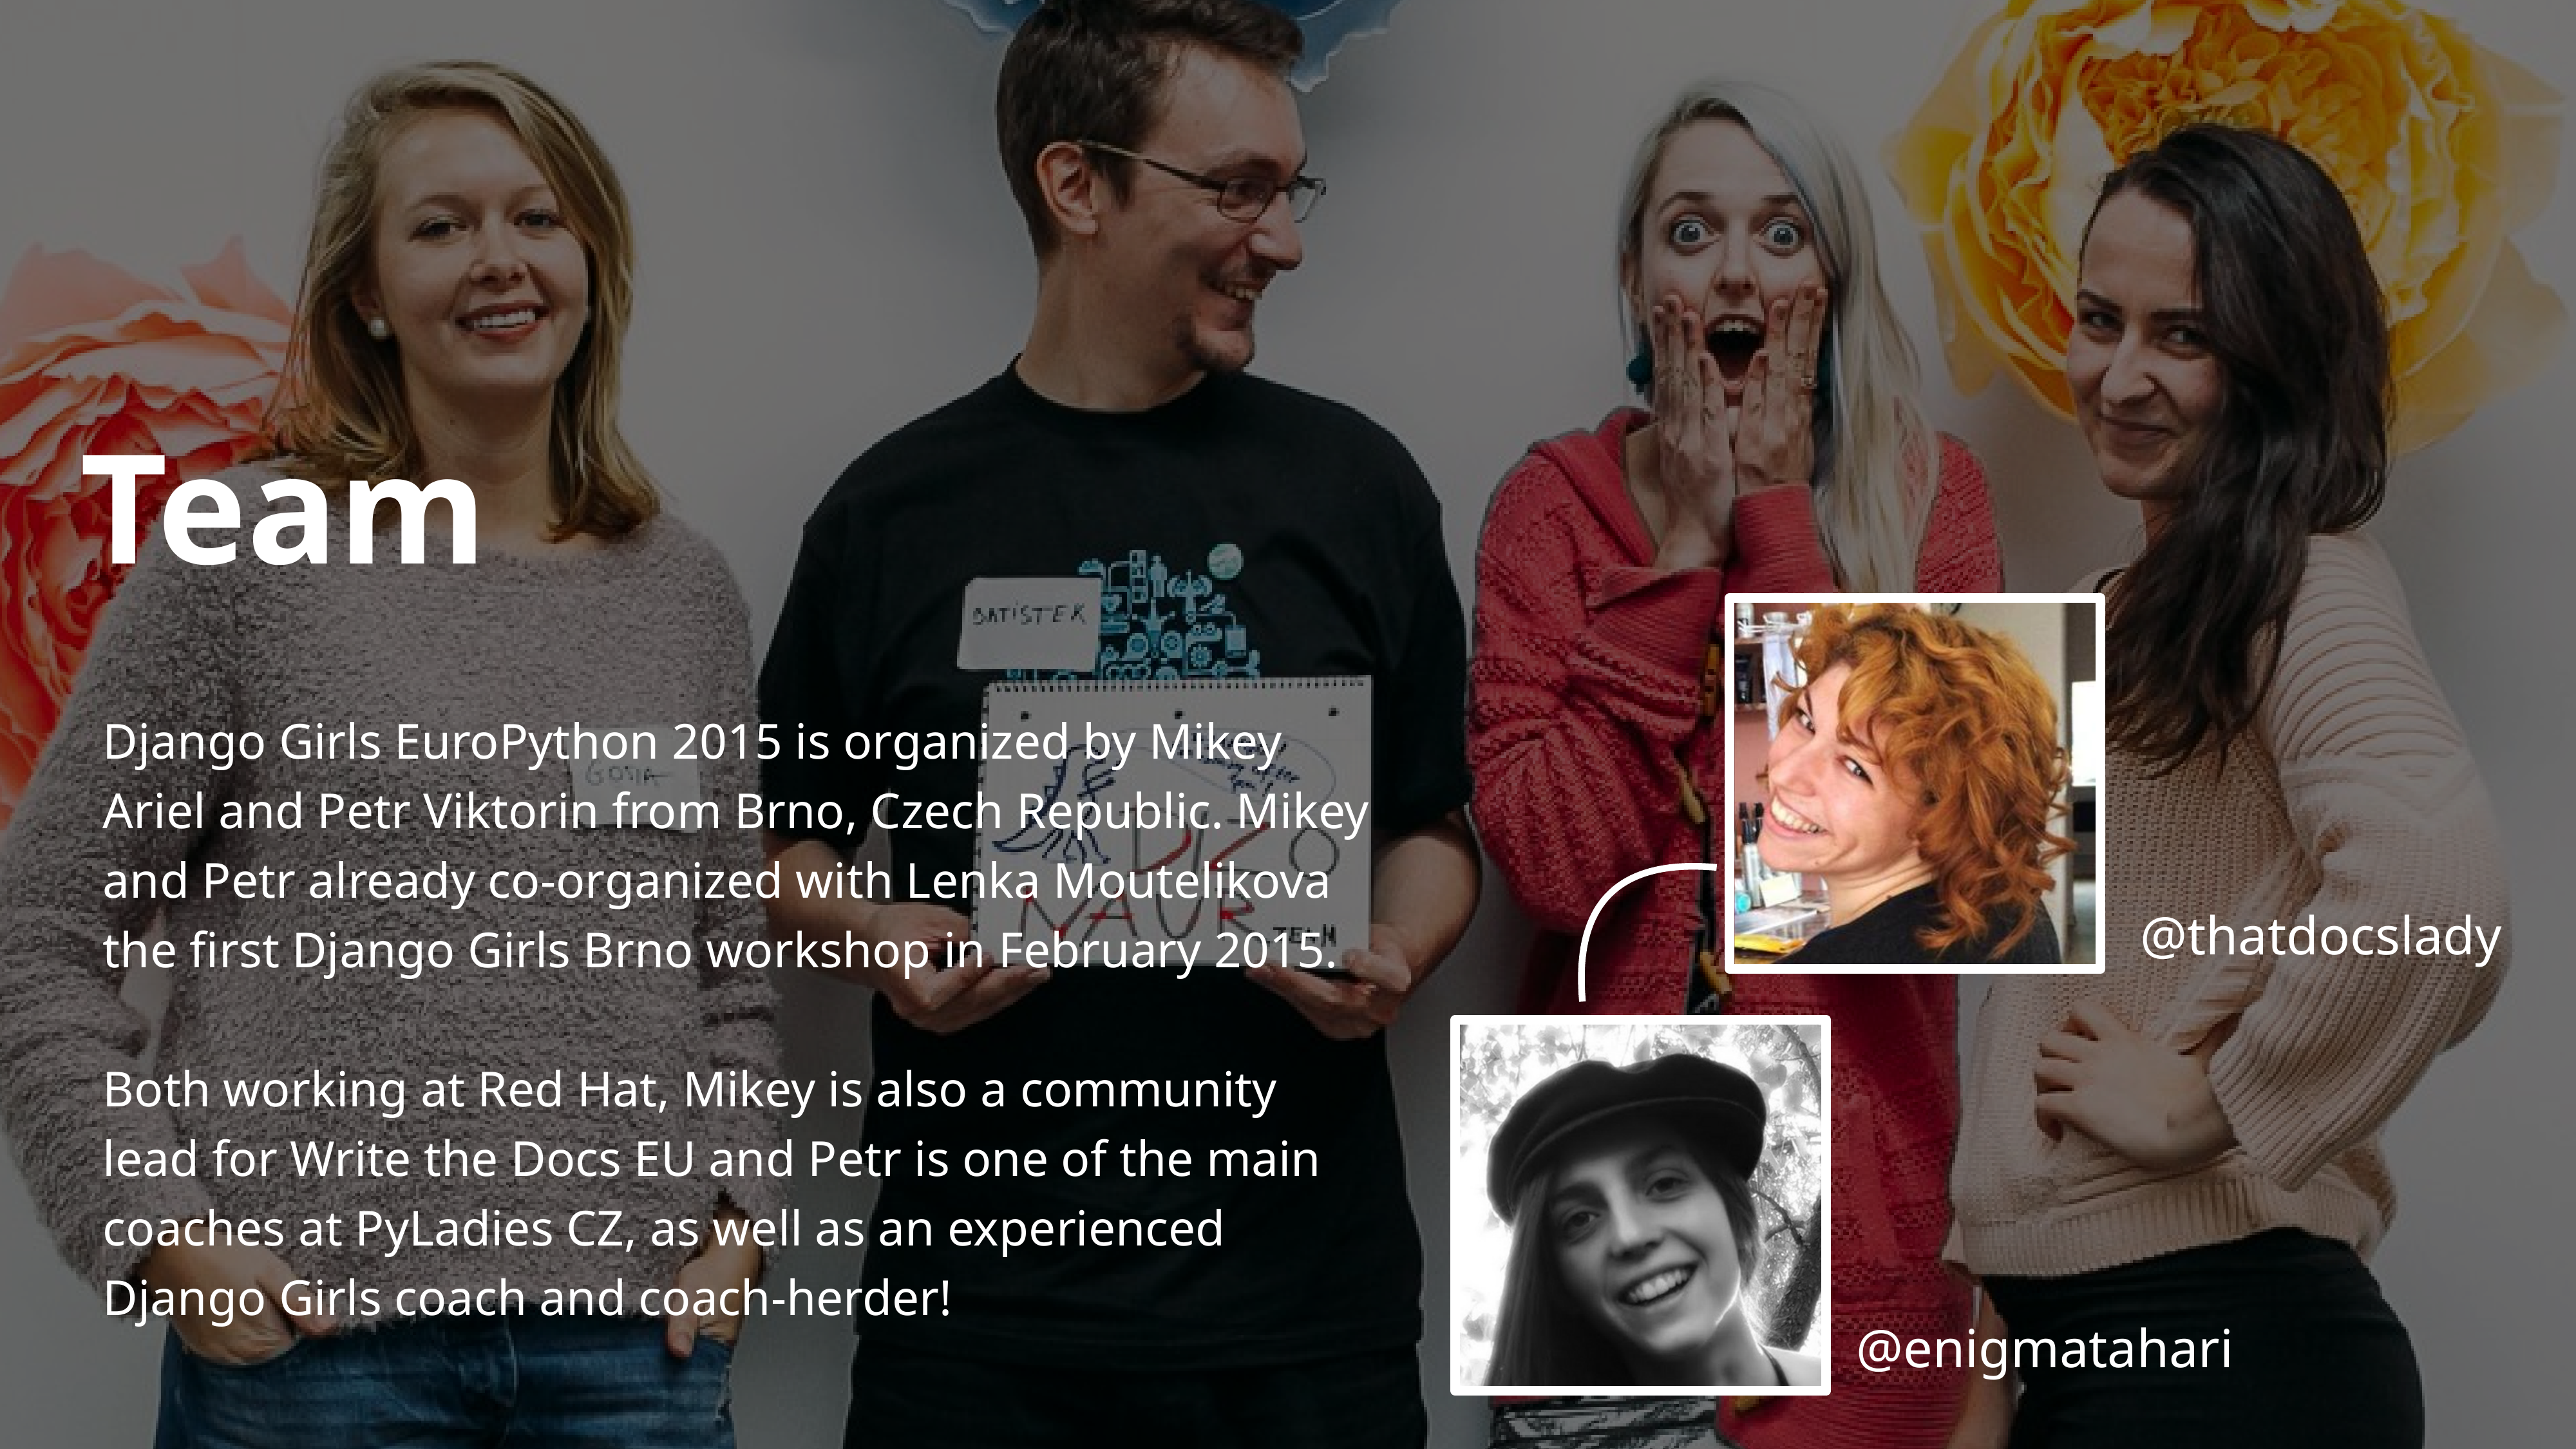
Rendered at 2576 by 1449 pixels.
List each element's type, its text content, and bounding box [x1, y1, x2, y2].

picture [1734, 603, 2096, 965]
title Team [80, 382, 2300, 624]
text_box @enigmatahari [1850, 1309, 2240, 1383]
text_box [0, 0, 2576, 1449]
picture [1460, 1025, 1822, 1387]
text_box Django Girls EuroPython 2015 is organized by Mikey Ariel and Petr Viktorin from Brno, Czech Republic. Mikey and Petr already co-organized with Lenka Moutelikova the first Django Girls Brno workshop in February 2015. Both working at Red Hat, Mikey is also a community lead for Write the Docs EU and Petr is one of the main coaches at PyLadies CZ, as well as an experienced Django Girls coach and coach-herder! [97, 694, 1382, 1331]
text_box @thatdocslady [2134, 897, 2508, 971]
